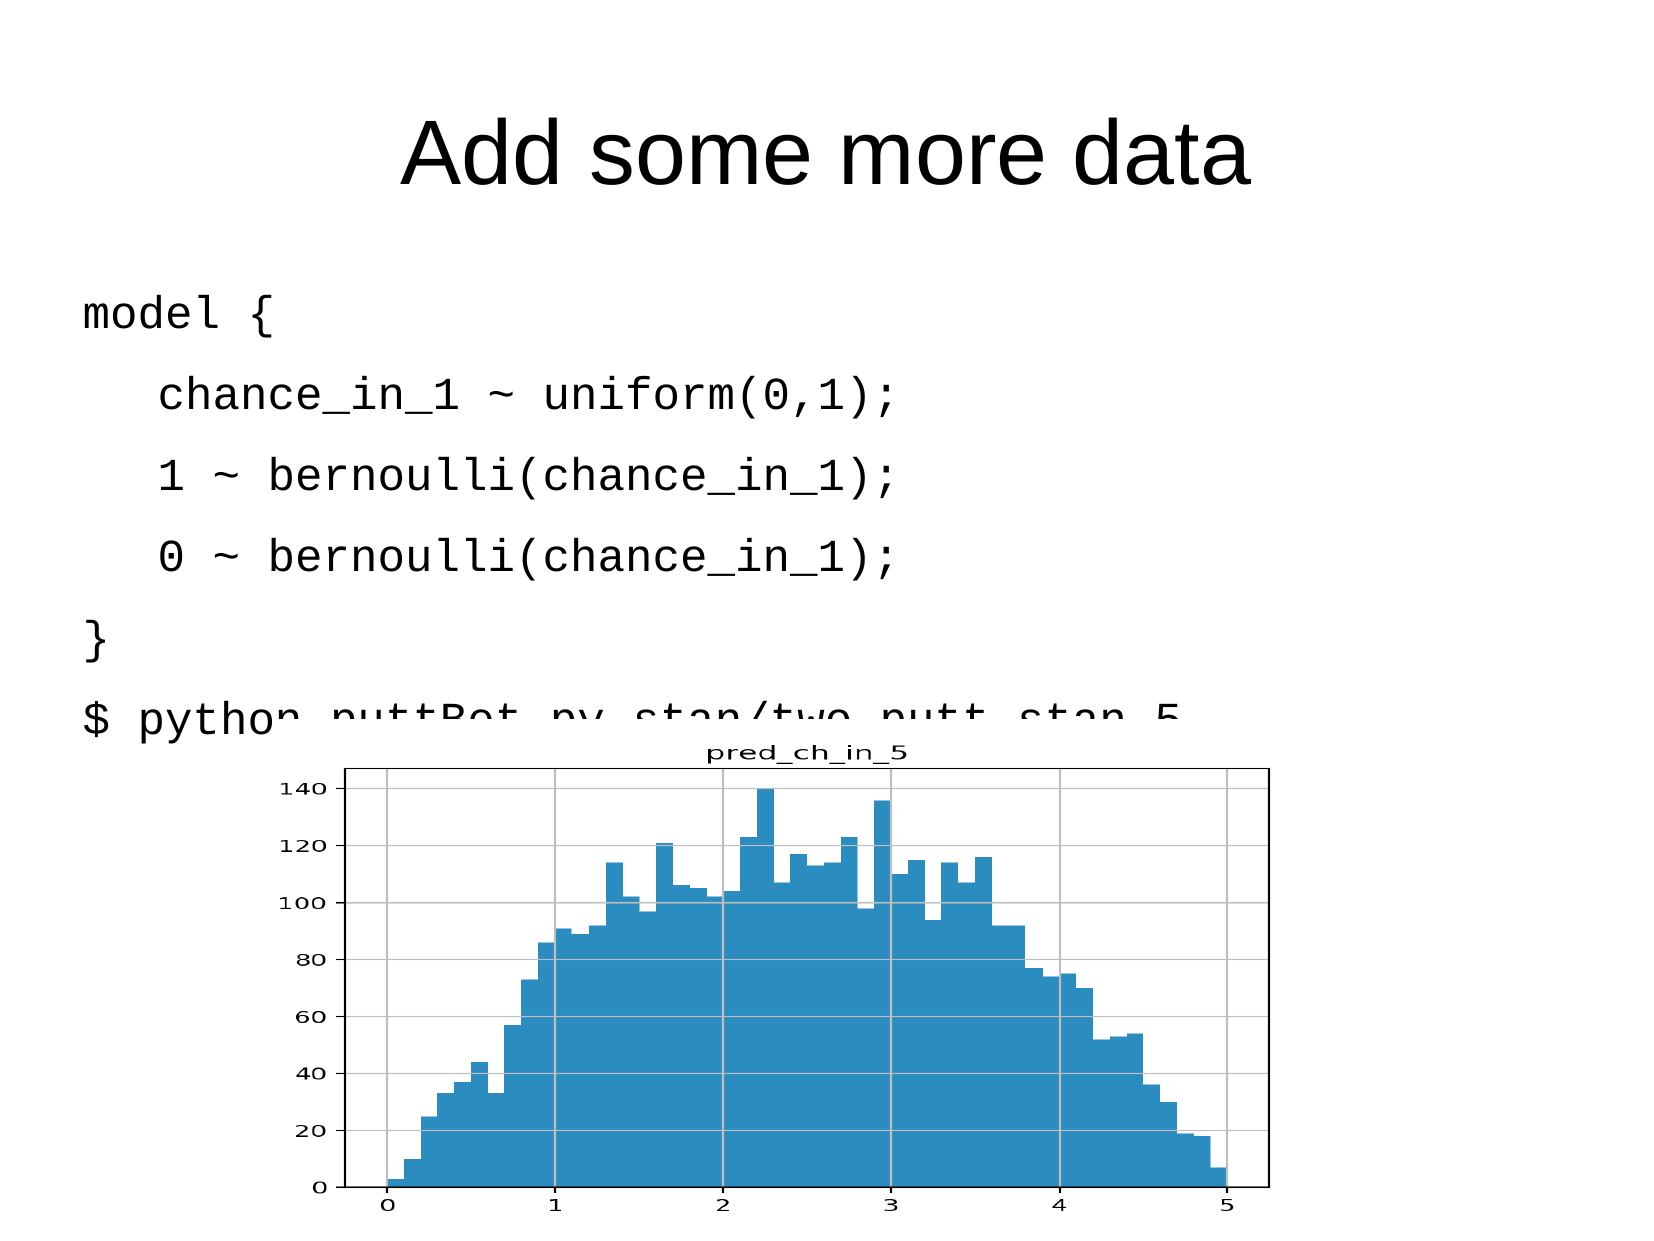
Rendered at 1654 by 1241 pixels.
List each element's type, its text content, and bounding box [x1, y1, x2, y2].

title Add some more data [82, 49, 1571, 257]
list model { chance_in_1 ~ uniform(0,1); 1 ~ bernoulli(chance_in_1); 0 ~ bernoulli(chance_in_1); } $ python puttBet.py stan/two_putt.stan 5 [82, 290, 1571, 1109]
picture [272, 719, 1306, 1231]
